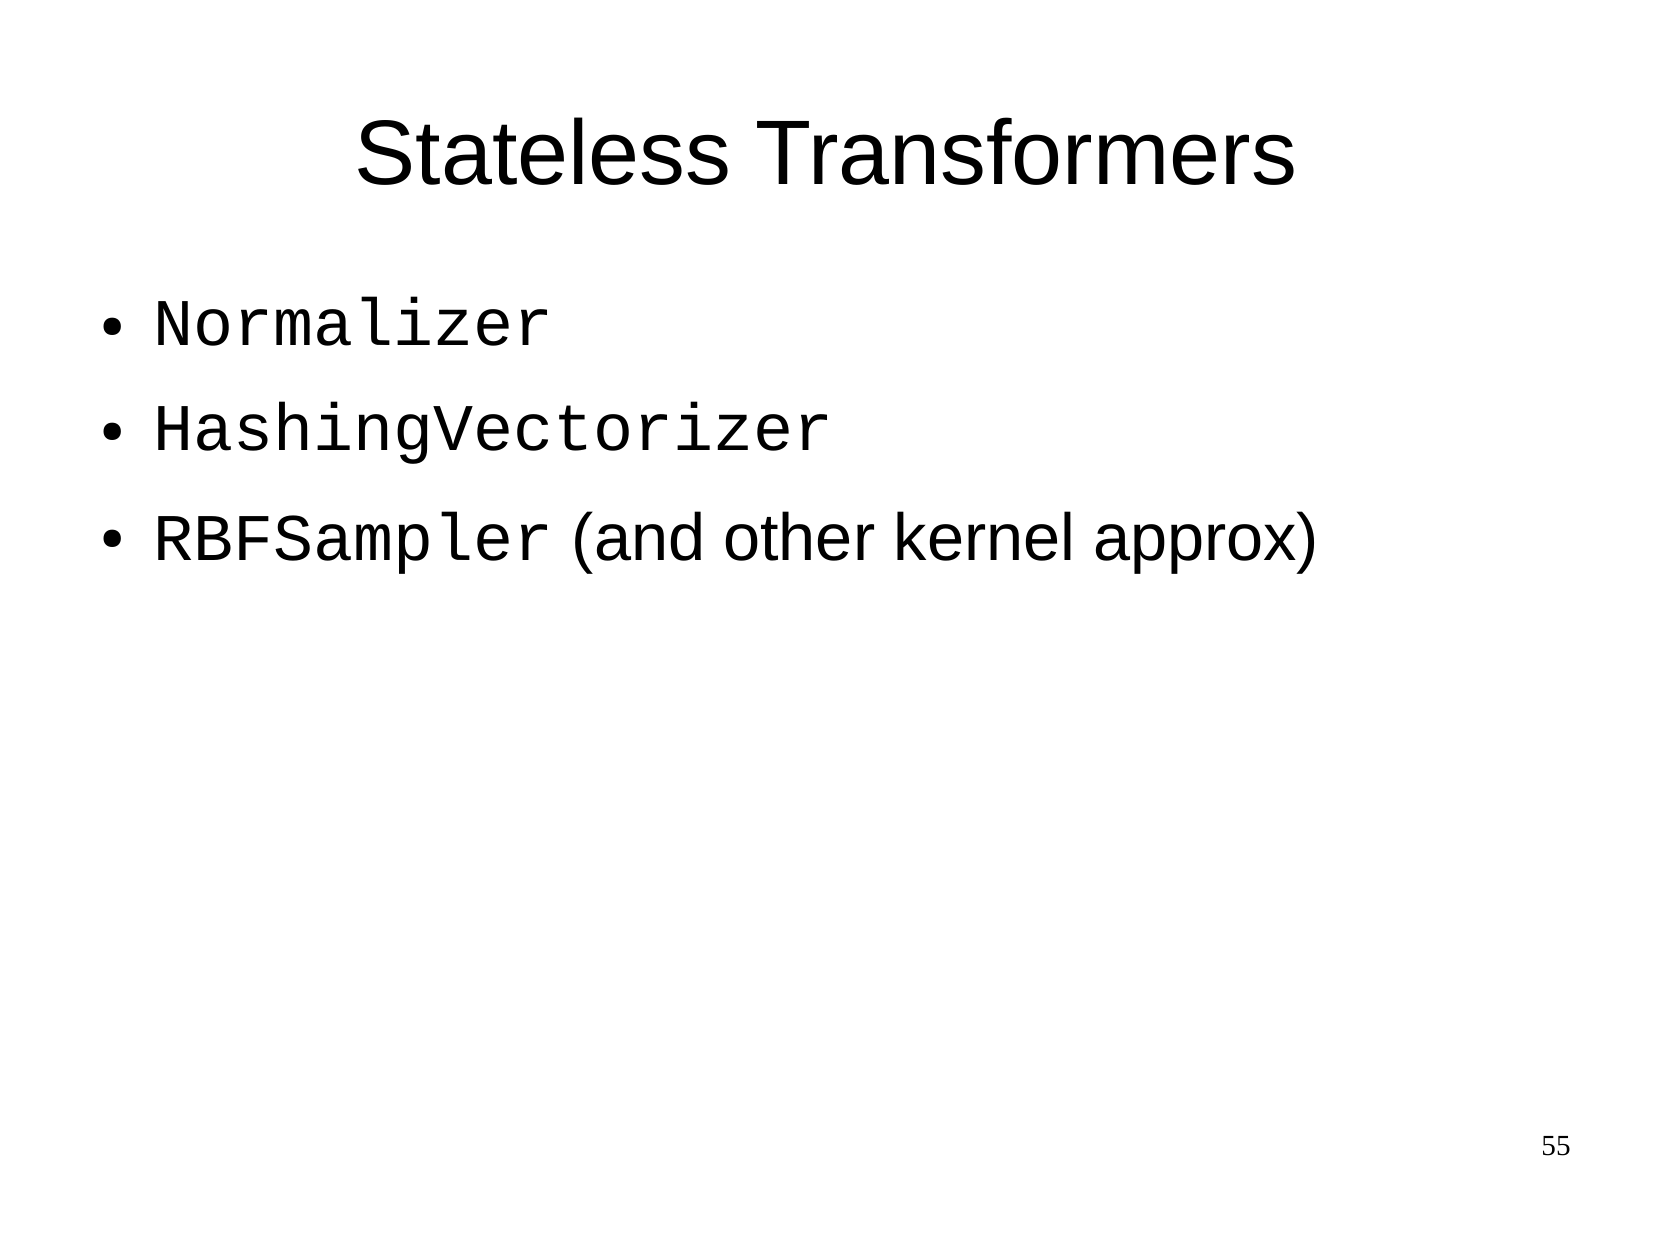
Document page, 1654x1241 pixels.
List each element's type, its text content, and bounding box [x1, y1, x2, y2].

list Normalizer HashingVectorizer RBFSampler (and other kernel approx) [82, 290, 1571, 1010]
title Stateless Transformers [82, 49, 1571, 257]
